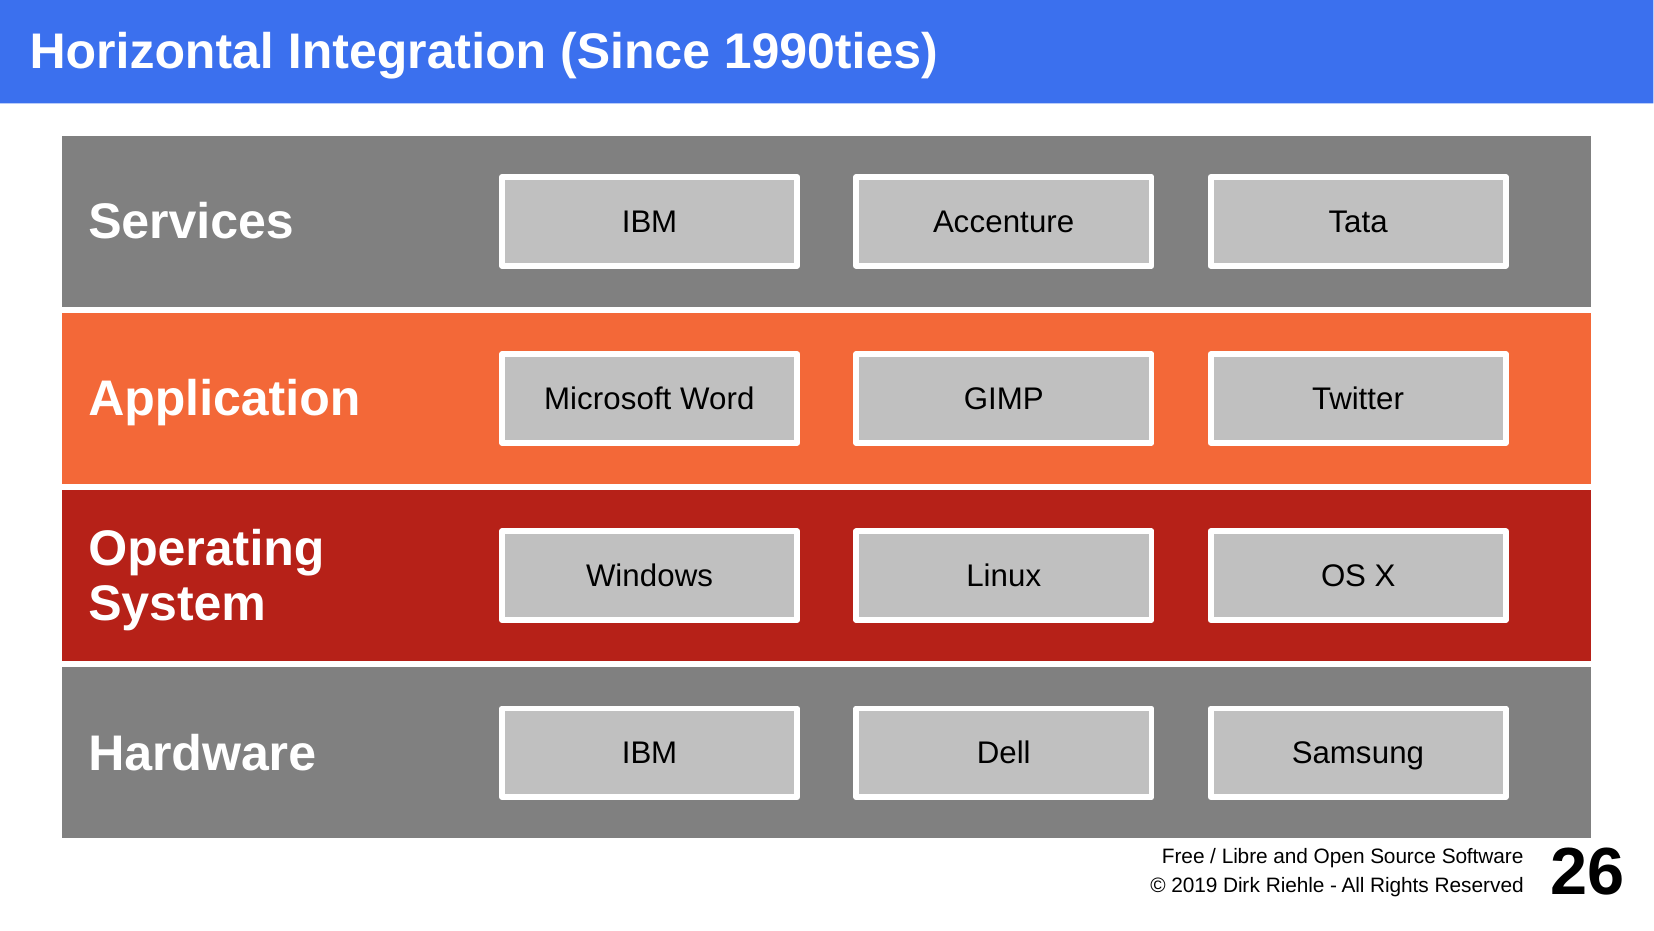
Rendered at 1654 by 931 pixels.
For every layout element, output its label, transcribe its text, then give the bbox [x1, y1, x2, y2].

text_box Hardware [58, 665, 1595, 842]
title Horizontal Integration (Since 1990ties) [0, 0, 1654, 104]
text_box IBM [501, 708, 798, 798]
text_box Dell [856, 708, 1152, 798]
text_box OS X [1210, 531, 1506, 620]
text_box Accenture [856, 177, 1152, 266]
text_box Operating System [58, 488, 1595, 665]
text_box Services [58, 132, 1595, 309]
text_box GIMP [856, 354, 1152, 443]
text_box IBM [501, 177, 798, 266]
text_box Application [58, 309, 1595, 488]
text_box Windows [501, 531, 798, 620]
text_box Samsung [1210, 708, 1506, 798]
text_box Linux [856, 531, 1152, 620]
text_box Tata [1210, 177, 1506, 266]
text_box Twitter [1210, 354, 1506, 443]
text_box Microsoft Word [501, 354, 798, 443]
